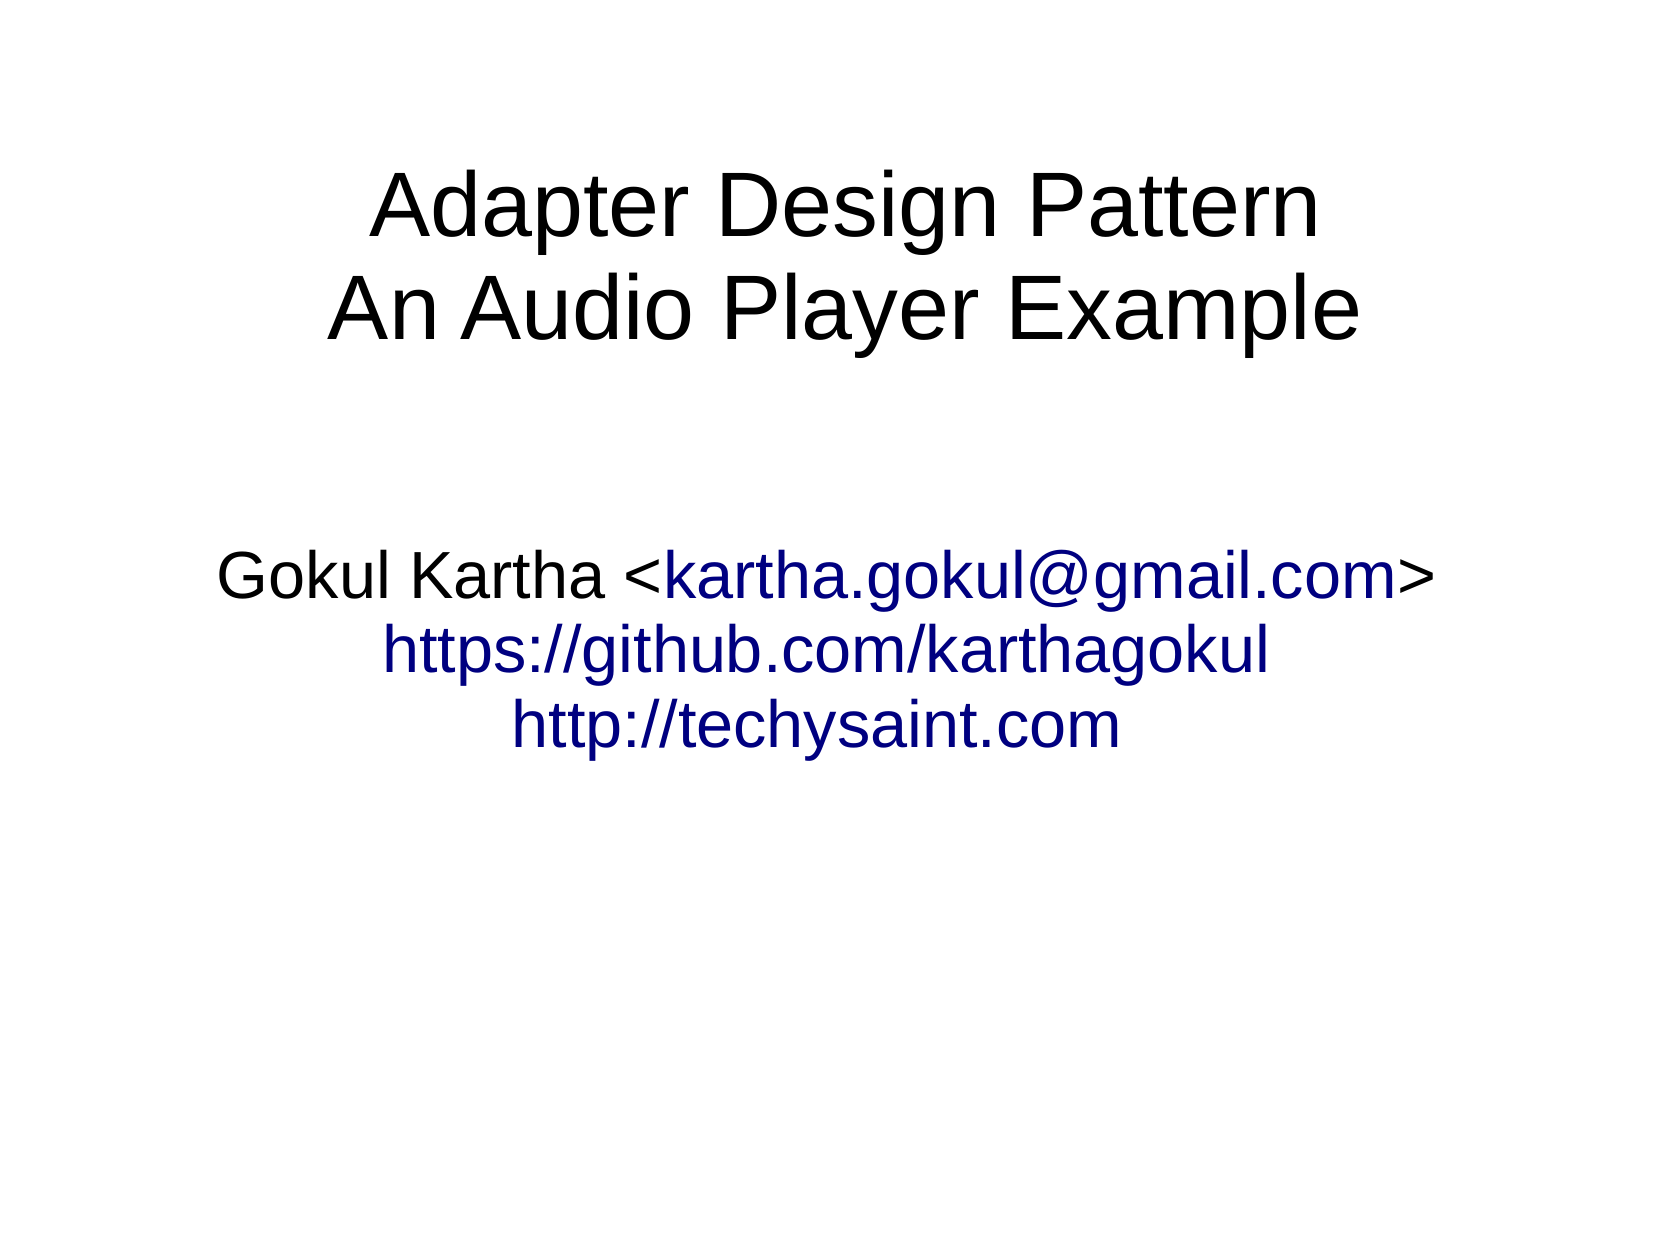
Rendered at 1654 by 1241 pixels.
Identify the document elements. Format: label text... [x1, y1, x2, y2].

subtitle Gokul Kartha <kartha.gokul@gmail.com> https://github.com/karthagokul http://techysaint.com [82, 290, 1571, 1010]
title Adapter Design Pattern An Audio Player Example [101, 152, 1591, 361]
